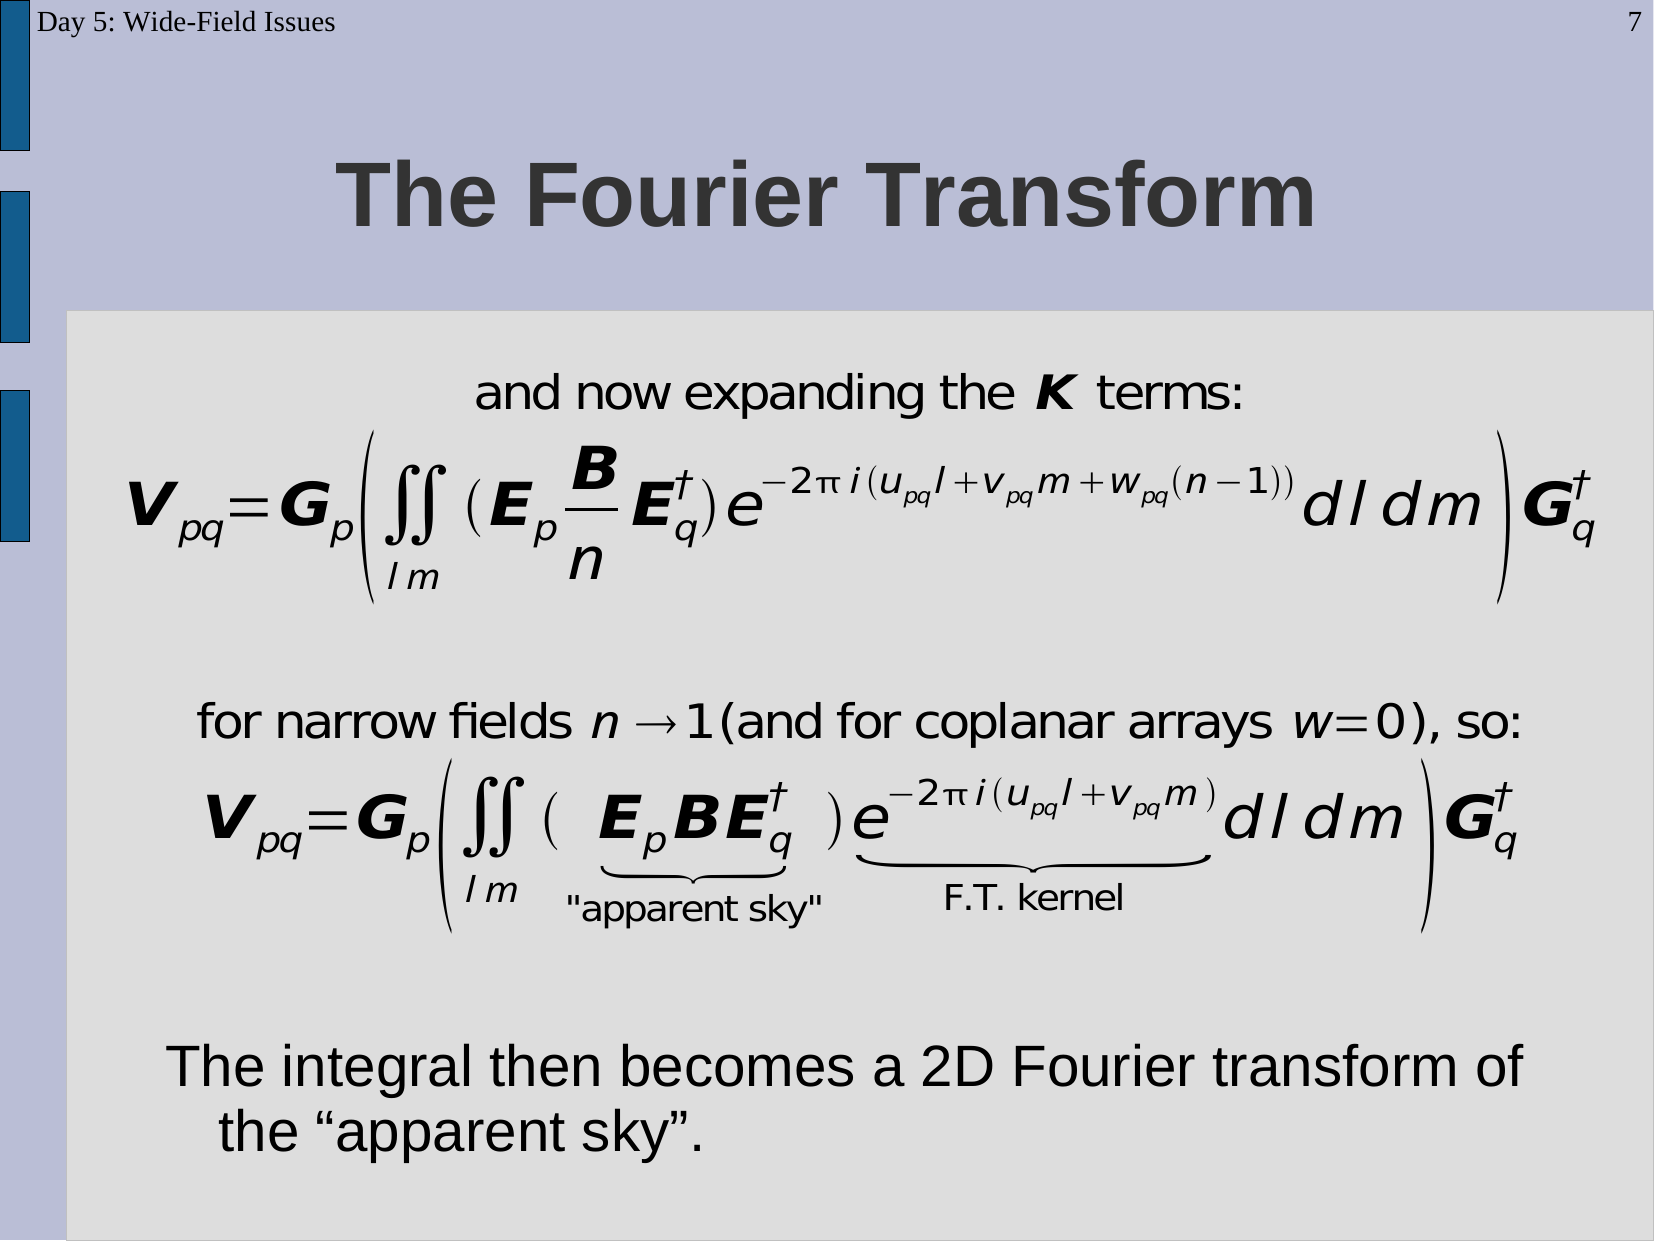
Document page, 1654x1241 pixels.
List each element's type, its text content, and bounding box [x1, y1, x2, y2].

chart [118, 354, 1599, 938]
title The Fourier Transform [121, 91, 1534, 299]
list The integral then becomes a 2D Fourier transform of the “apparent sky”. [147, 1033, 1560, 1171]
